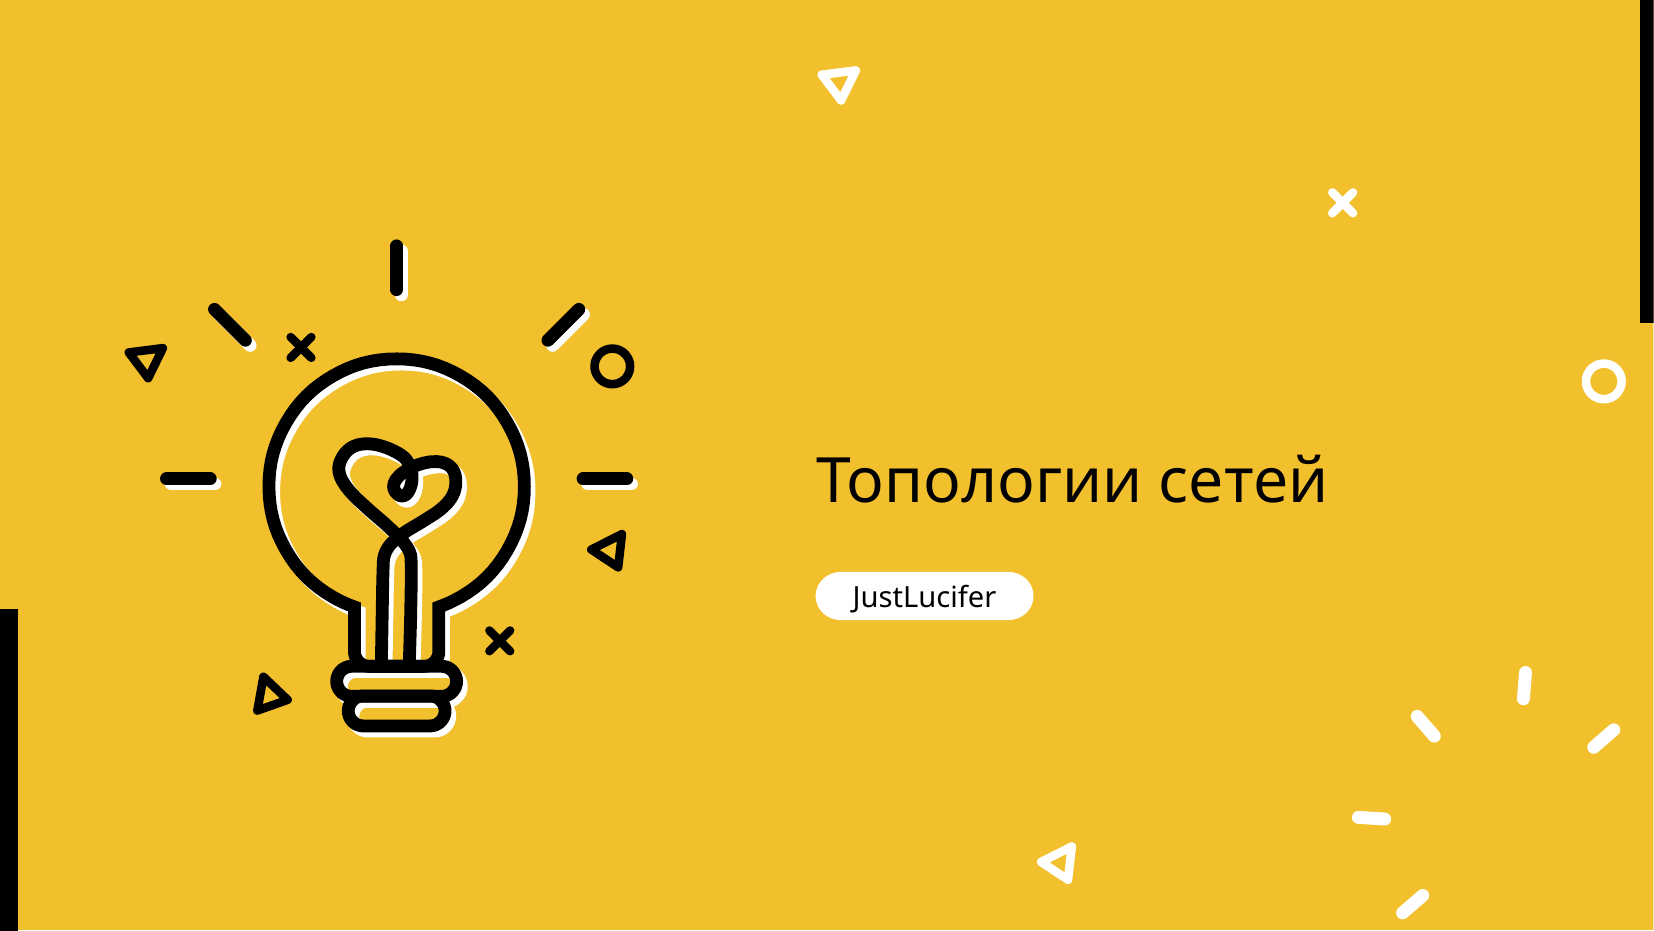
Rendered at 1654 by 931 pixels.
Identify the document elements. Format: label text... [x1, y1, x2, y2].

title Топологии сетей [816, 404, 1454, 553]
text_box JustLucifer [815, 571, 1034, 621]
